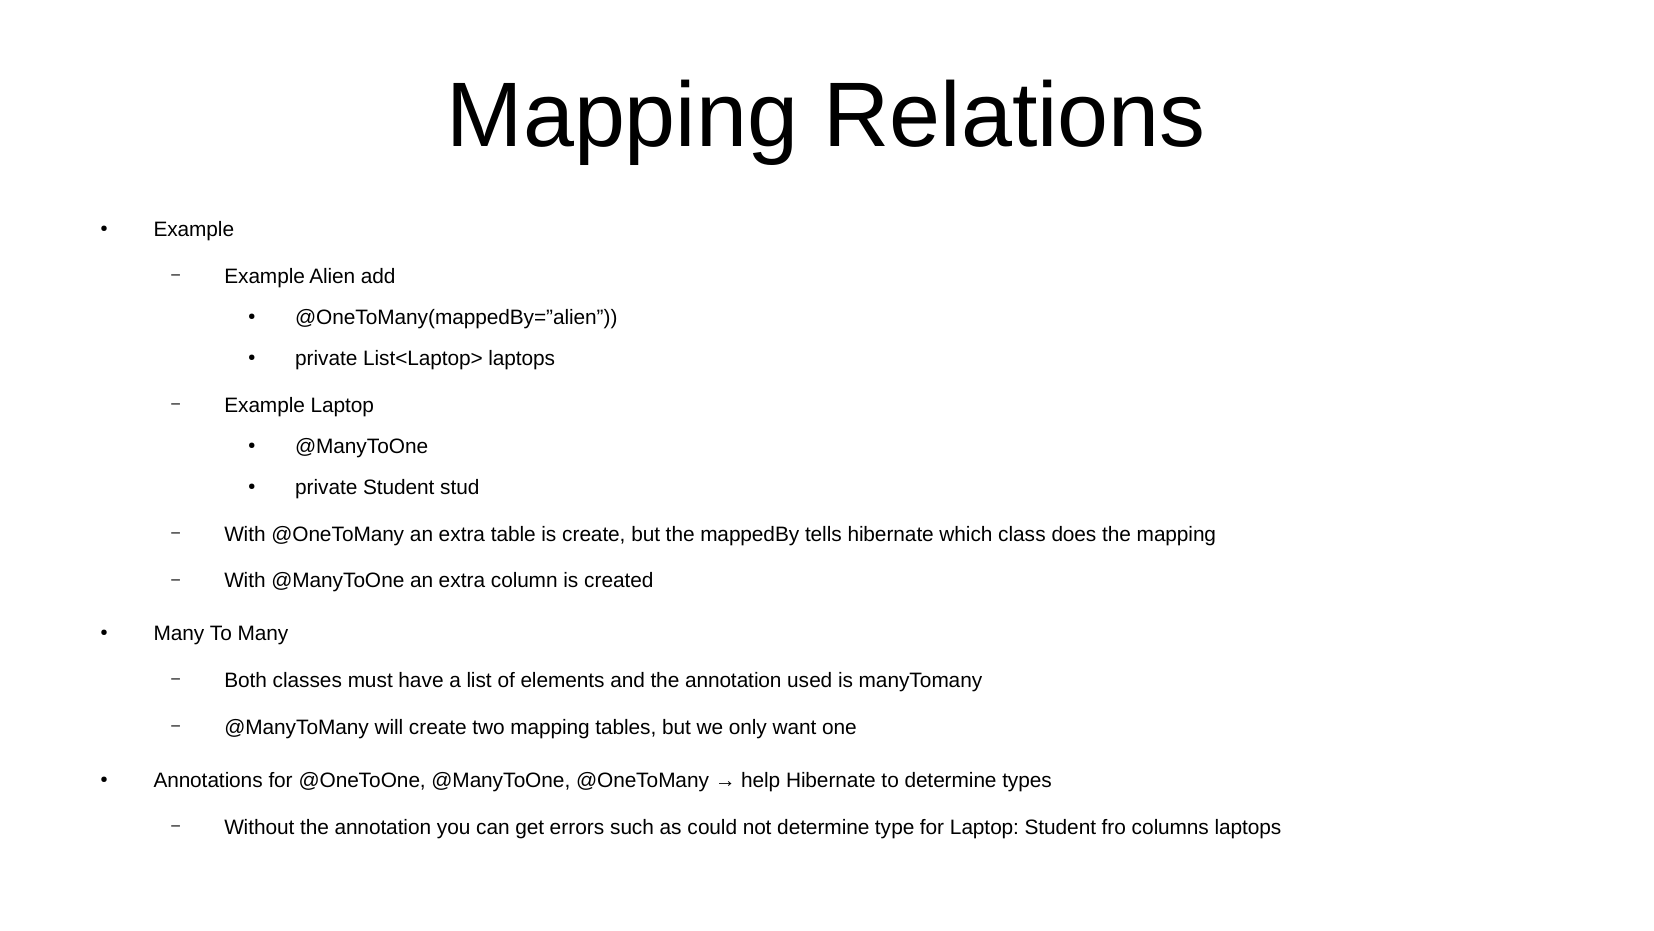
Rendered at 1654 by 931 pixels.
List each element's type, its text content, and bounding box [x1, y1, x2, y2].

list Example Example Alien add @OneToMany(mappedBy=”alien”)) private List<Laptop> laptops Example Laptop @ManyToOne private Student stud With @OneToMany an extra table is create, but the mappedBy tells hibernate which class does the mapping With @ManyToOne an extra column is created Many To Many Both classes must have a list of elements and the annotation used is manyTomany @ManyToMany will create two mapping tables, but we only want one Annotations for @OneToOne, @ManyToOne, @OneToMany → help Hibernate to determine types Without the annotation you can get errors such as could not determine type for Laptop: Student fro columns laptops [82, 217, 1636, 916]
title Mapping Relations [82, 37, 1571, 193]
